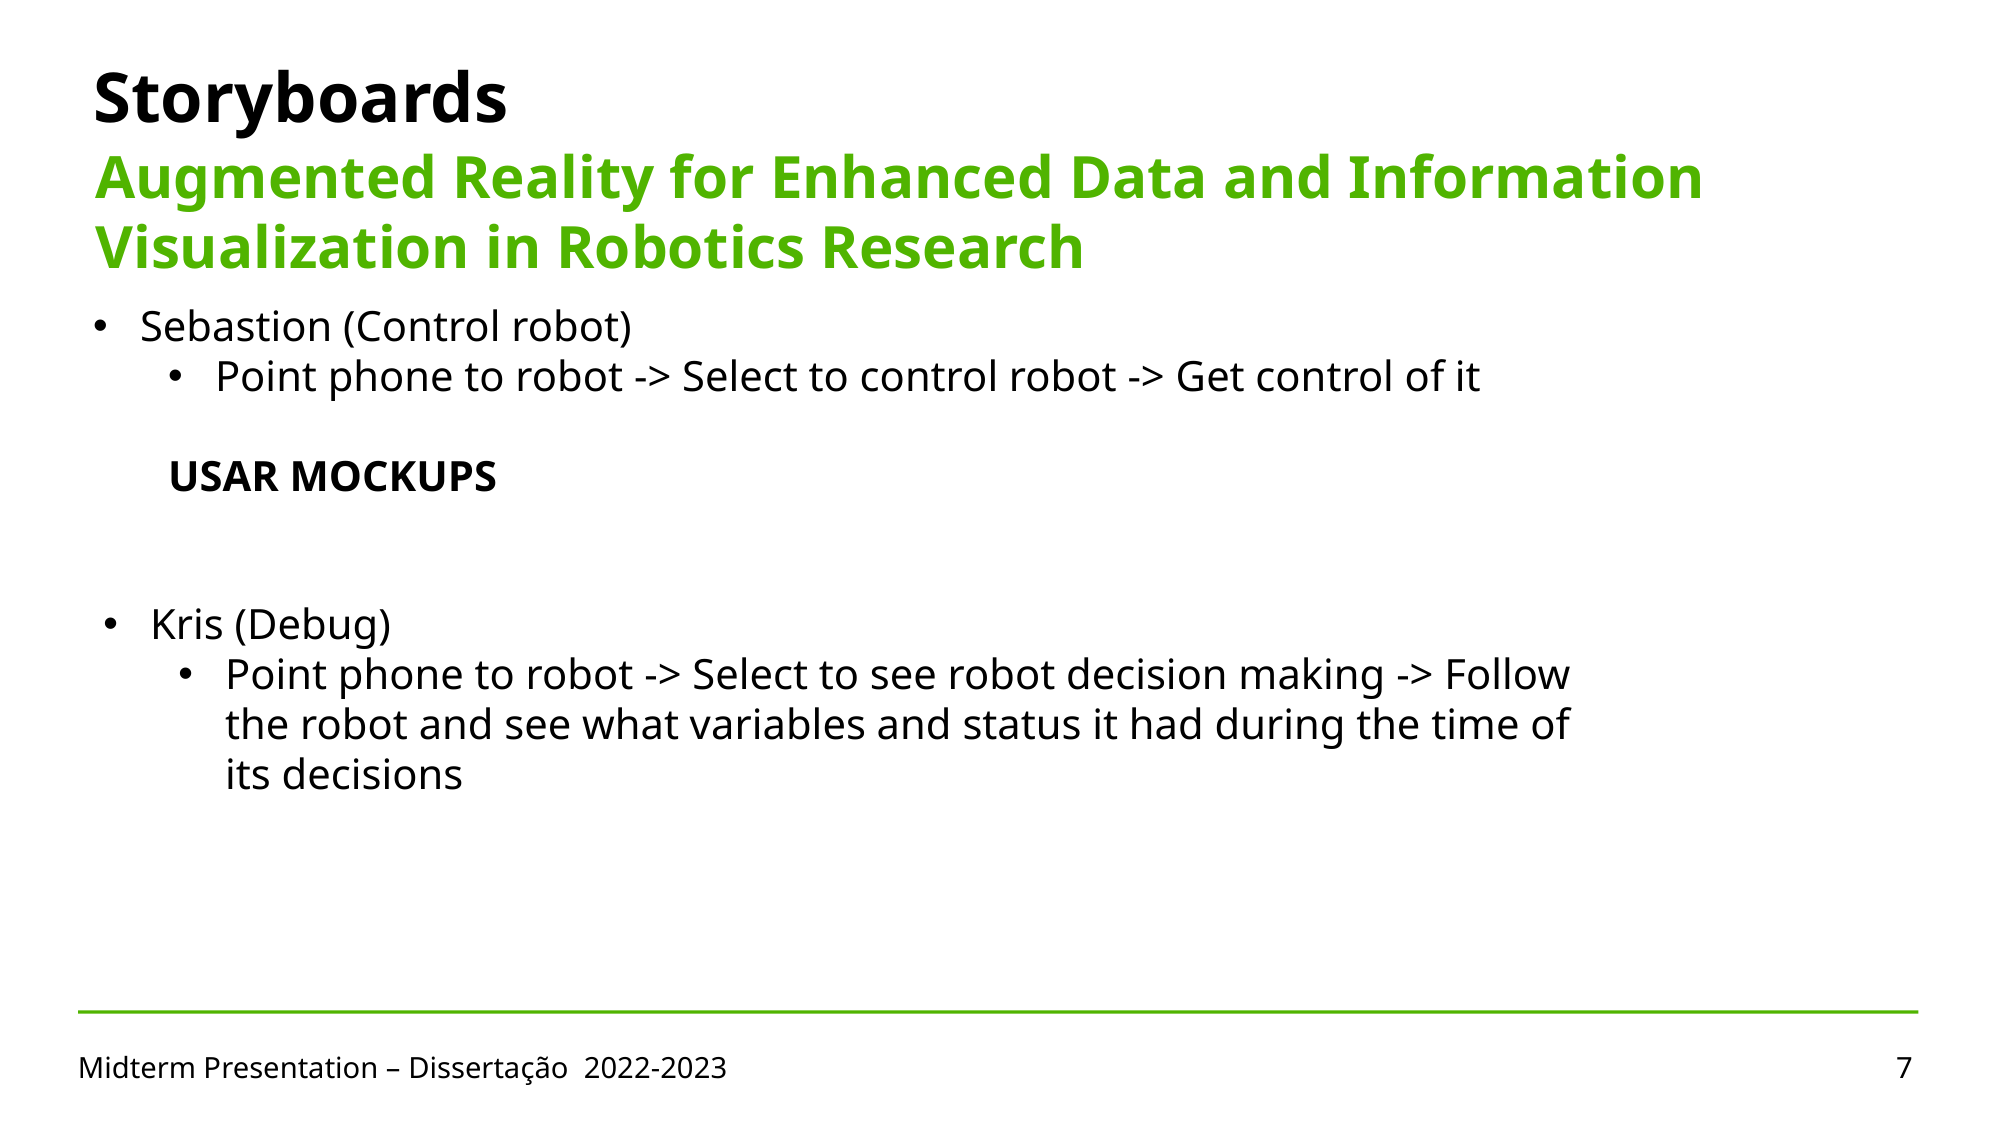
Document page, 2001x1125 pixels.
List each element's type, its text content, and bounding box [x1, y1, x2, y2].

text_box Kris (Debug) Point phone to robot -> Select to see robot decision making -> Follow the robot and see what variables and status it had during the time of its decisions [88, 590, 1588, 906]
text_box Midterm Presentation – Dissertação 2022-2023 [63, 1041, 1063, 1093]
text_box Storyboards [78, 54, 1922, 146]
text_box Sebastion (Control robot) Point phone to robot -> Select to control robot -> Get control of it USAR MOCKUPS [78, 292, 1578, 508]
text_box <number> [1807, 1041, 1928, 1093]
text_box Augmented Reality for Enhanced Data and Information Visualization in Robotics Research [95, 140, 1922, 281]
